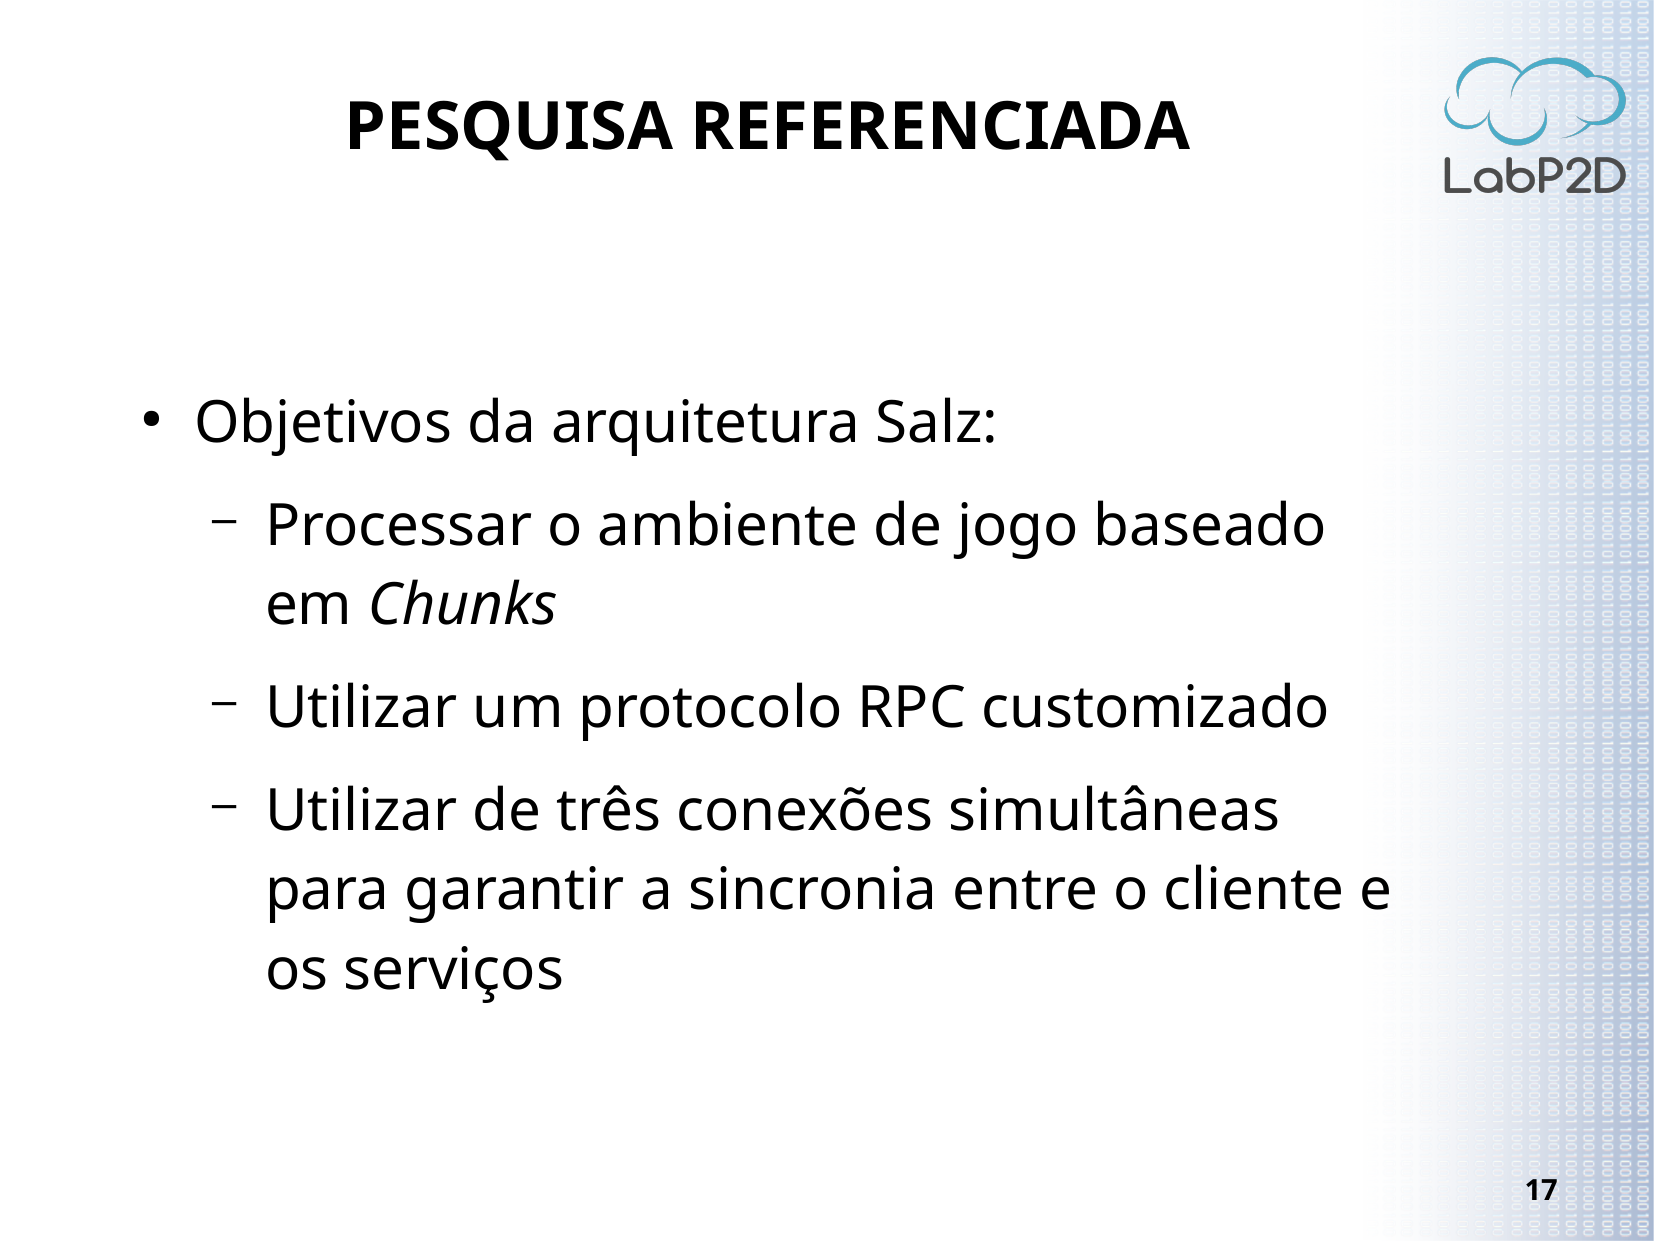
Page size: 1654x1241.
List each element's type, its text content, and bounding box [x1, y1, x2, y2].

title PESQUISA REFERENCIADA [82, 19, 1453, 227]
picture [1360, 1, 1654, 1240]
list Objetivos da arquitetura Salz: Processar o ambiente de jogo baseado em Chunks Utilizar um protocolo RPC customizado Utilizar de três conexões simultâneas para garantir a sincronia entre o cliente e os serviços [123, 271, 1406, 1116]
